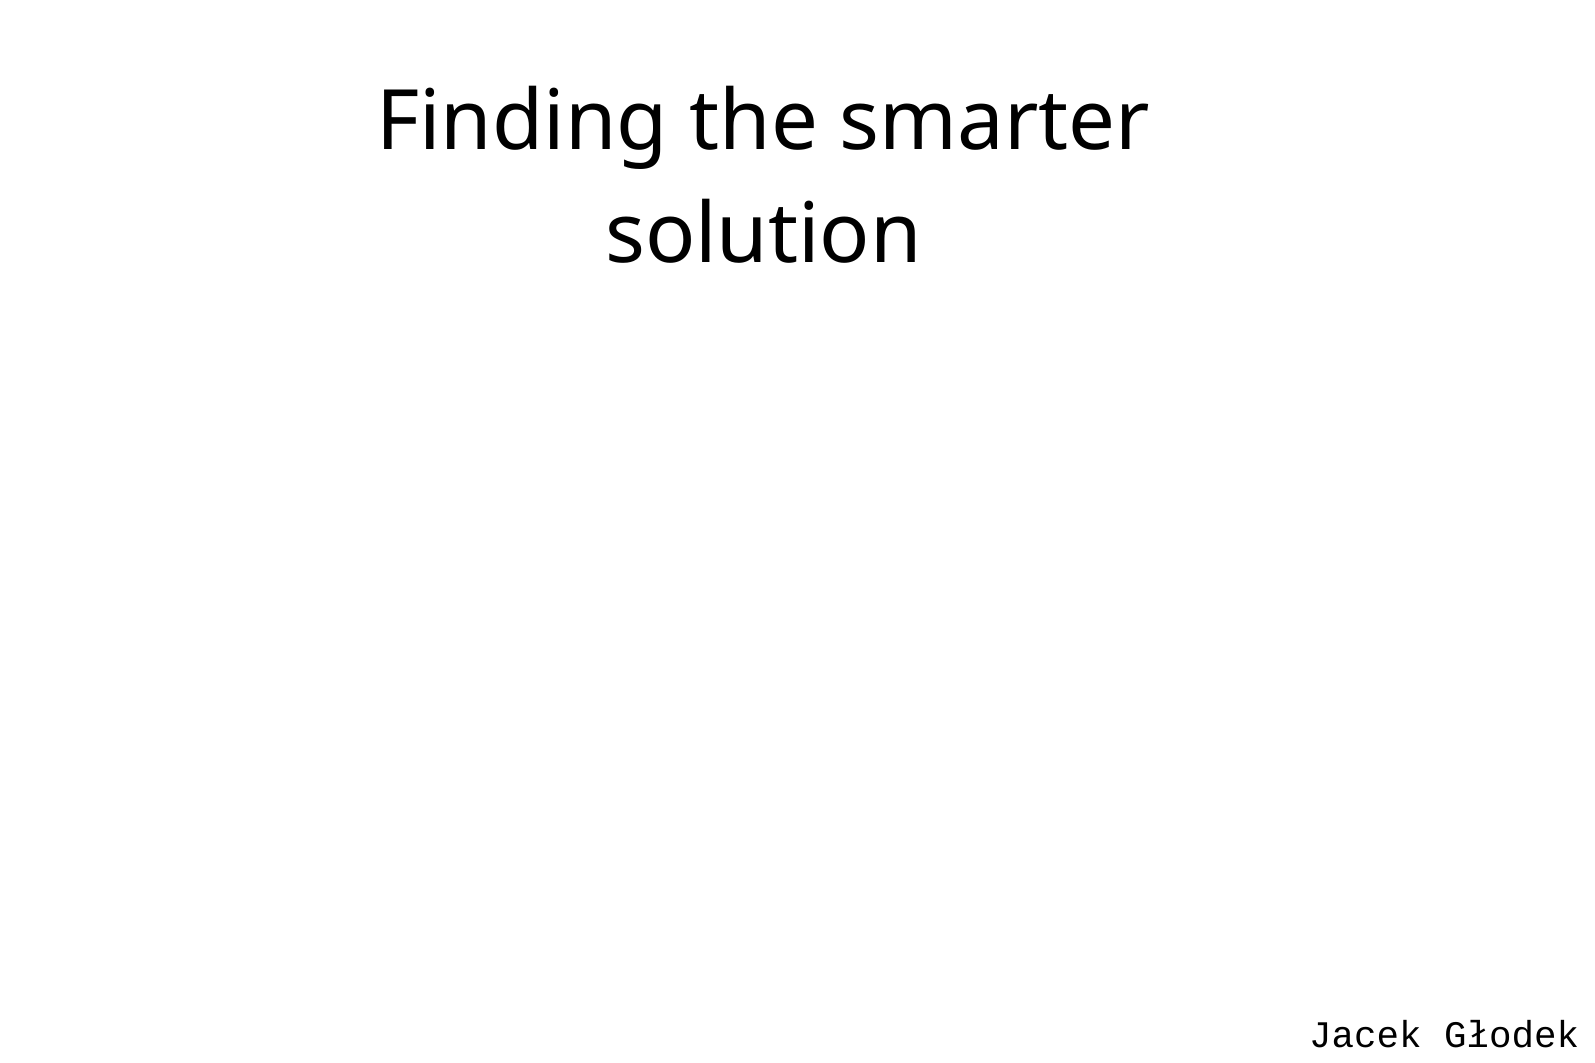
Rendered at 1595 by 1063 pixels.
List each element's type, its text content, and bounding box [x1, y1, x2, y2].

text_box Finding the smarter solution [258, 53, 1270, 273]
text_box Jacek Głodek [1294, 1008, 1595, 1063]
